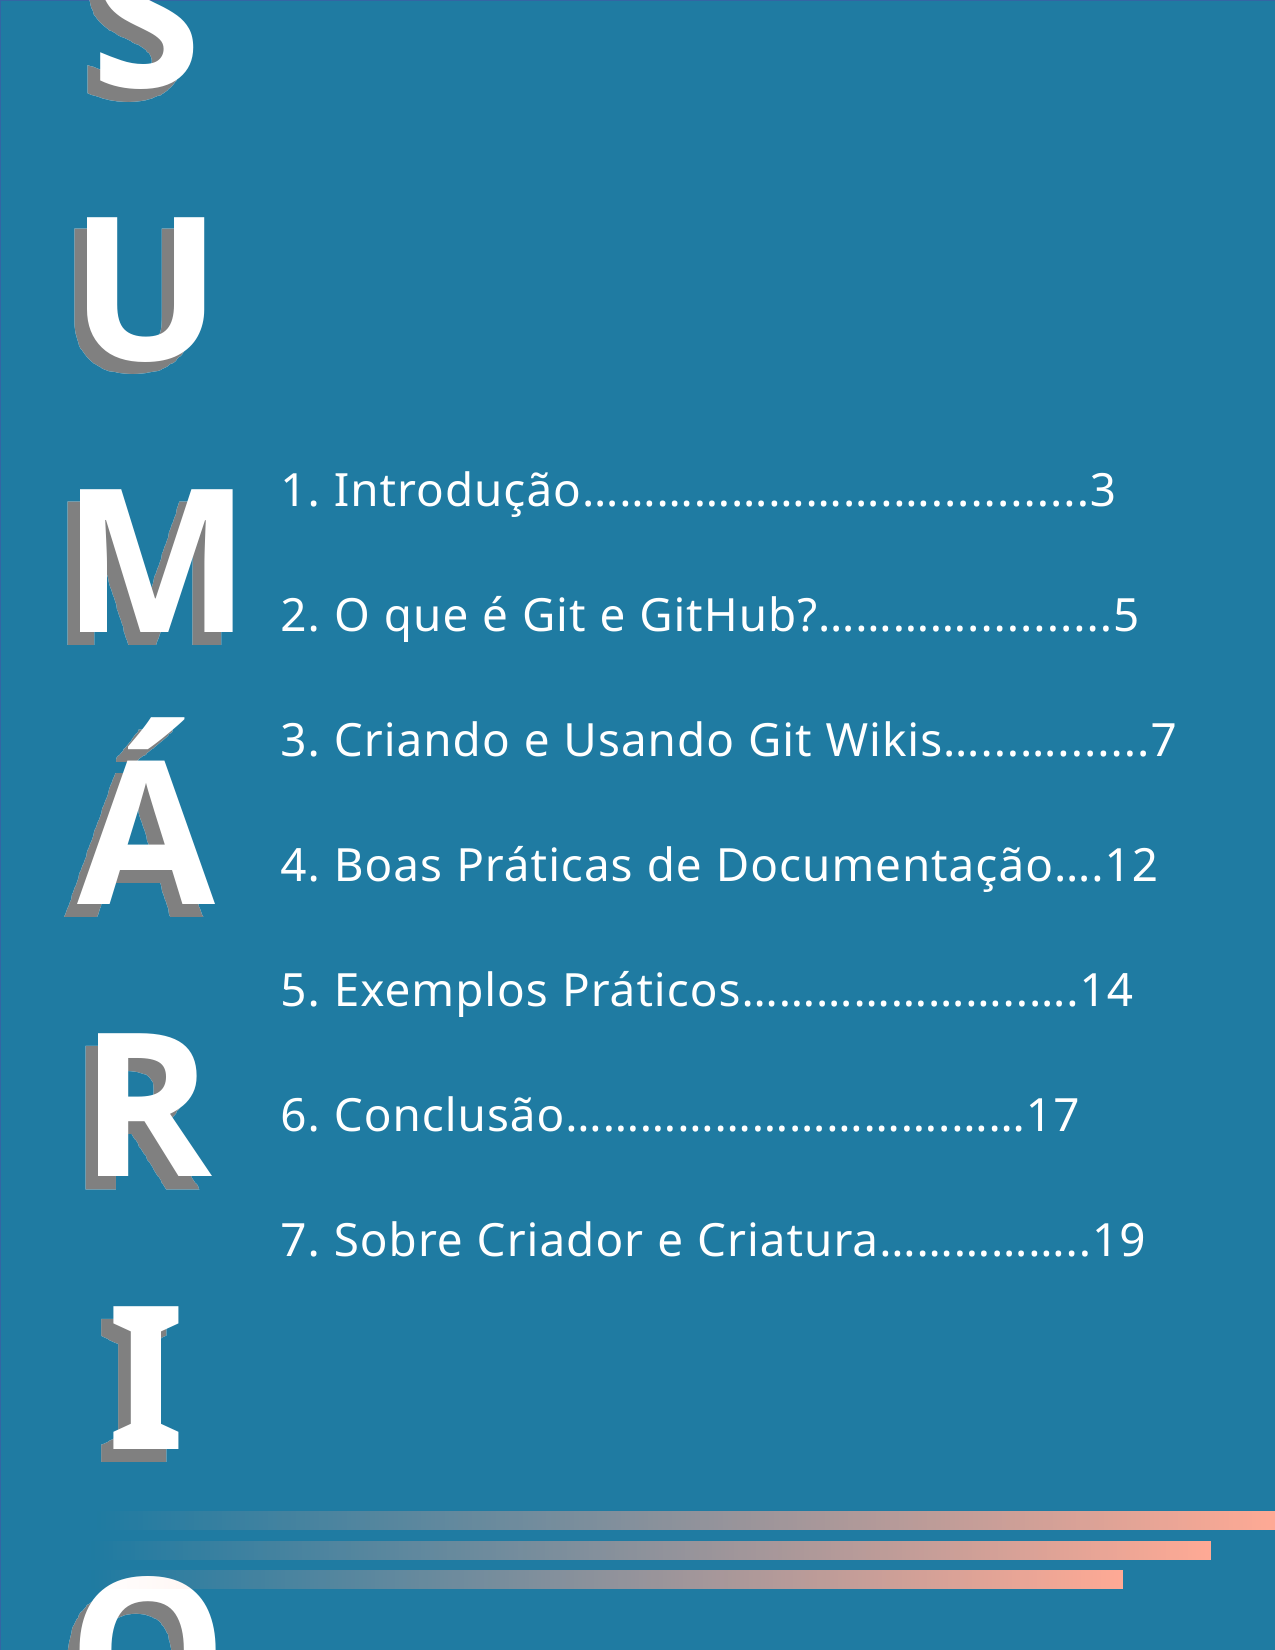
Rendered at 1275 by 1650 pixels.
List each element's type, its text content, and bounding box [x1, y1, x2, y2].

text_box [111, 1614, 171, 1650]
text_box SUMÁRIO [47, 119, 249, 1535]
text_box 1. Introdução…………………….…............3 2. O que é Git e GitHub?…………...........5 3. Criando e Usando Git Wikis…...….......7 4. Boas Práticas de Documentação….12 5. Exemplos Práticos…………………..….14 6. Conclusão………………………….……17 7. Sobre Criador e Criatura……………..19 [265, 449, 1241, 1060]
text_box [0, 0, 1275, 1650]
